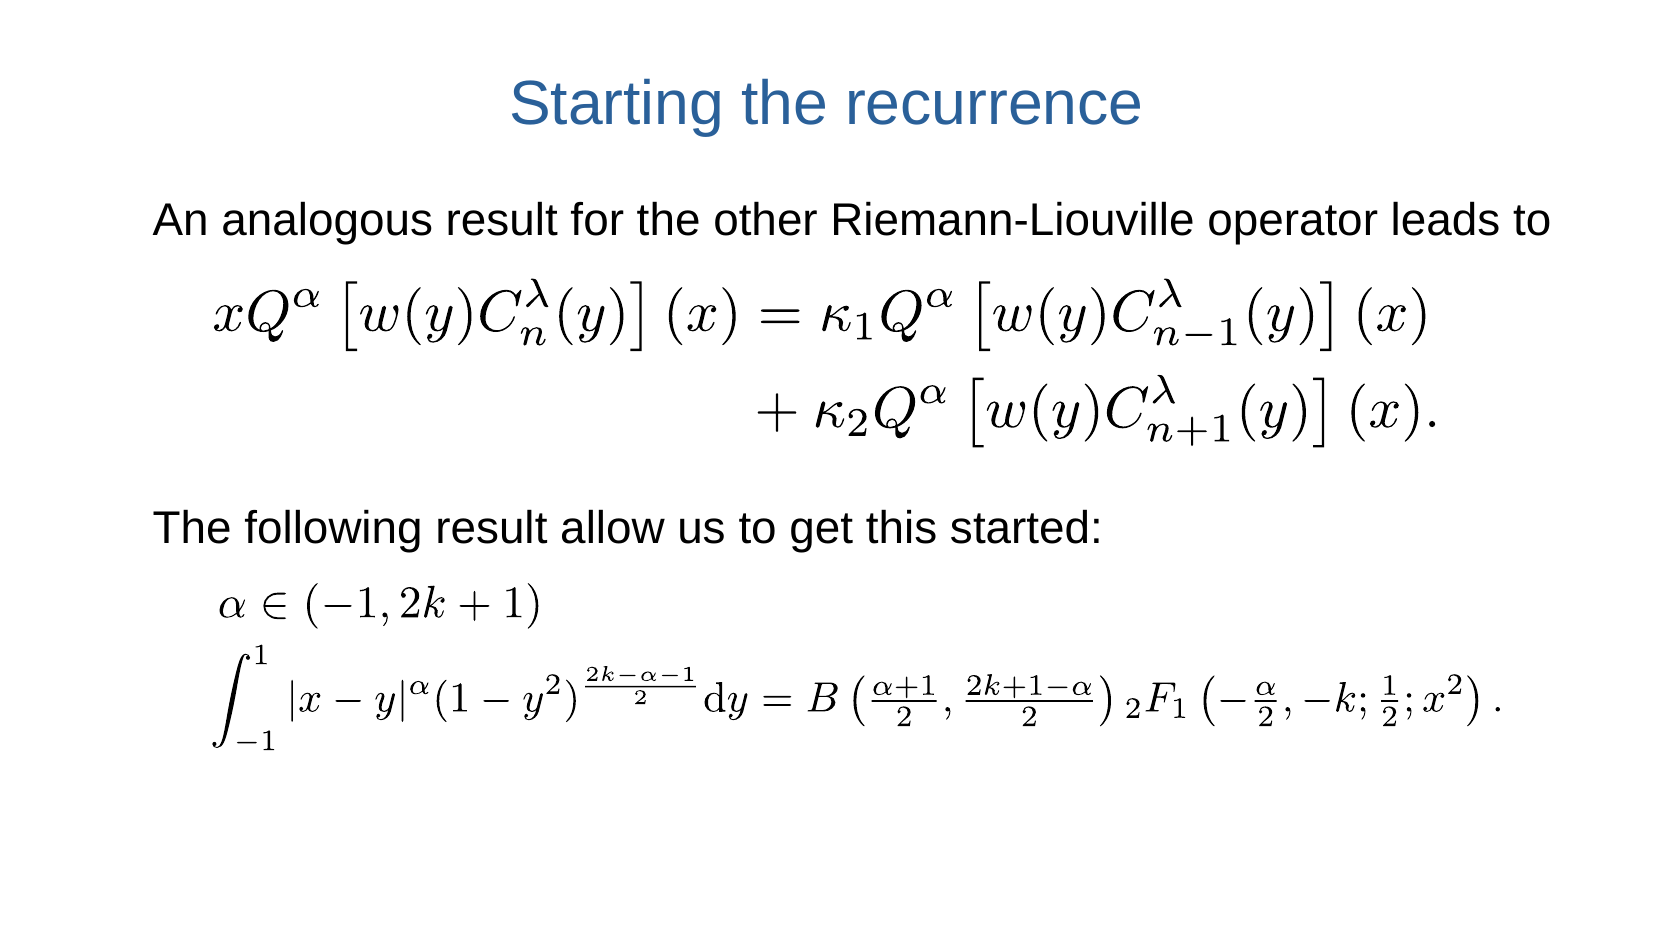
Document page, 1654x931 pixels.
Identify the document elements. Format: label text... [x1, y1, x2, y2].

subtitle An analogous result for the other Riemann-Liouville operator leads to The following result allow us to get this started: [152, 125, 1561, 621]
picture [210, 276, 1438, 450]
title Starting the recurrence [82, 25, 1571, 181]
picture [210, 644, 1501, 751]
picture [215, 581, 541, 631]
